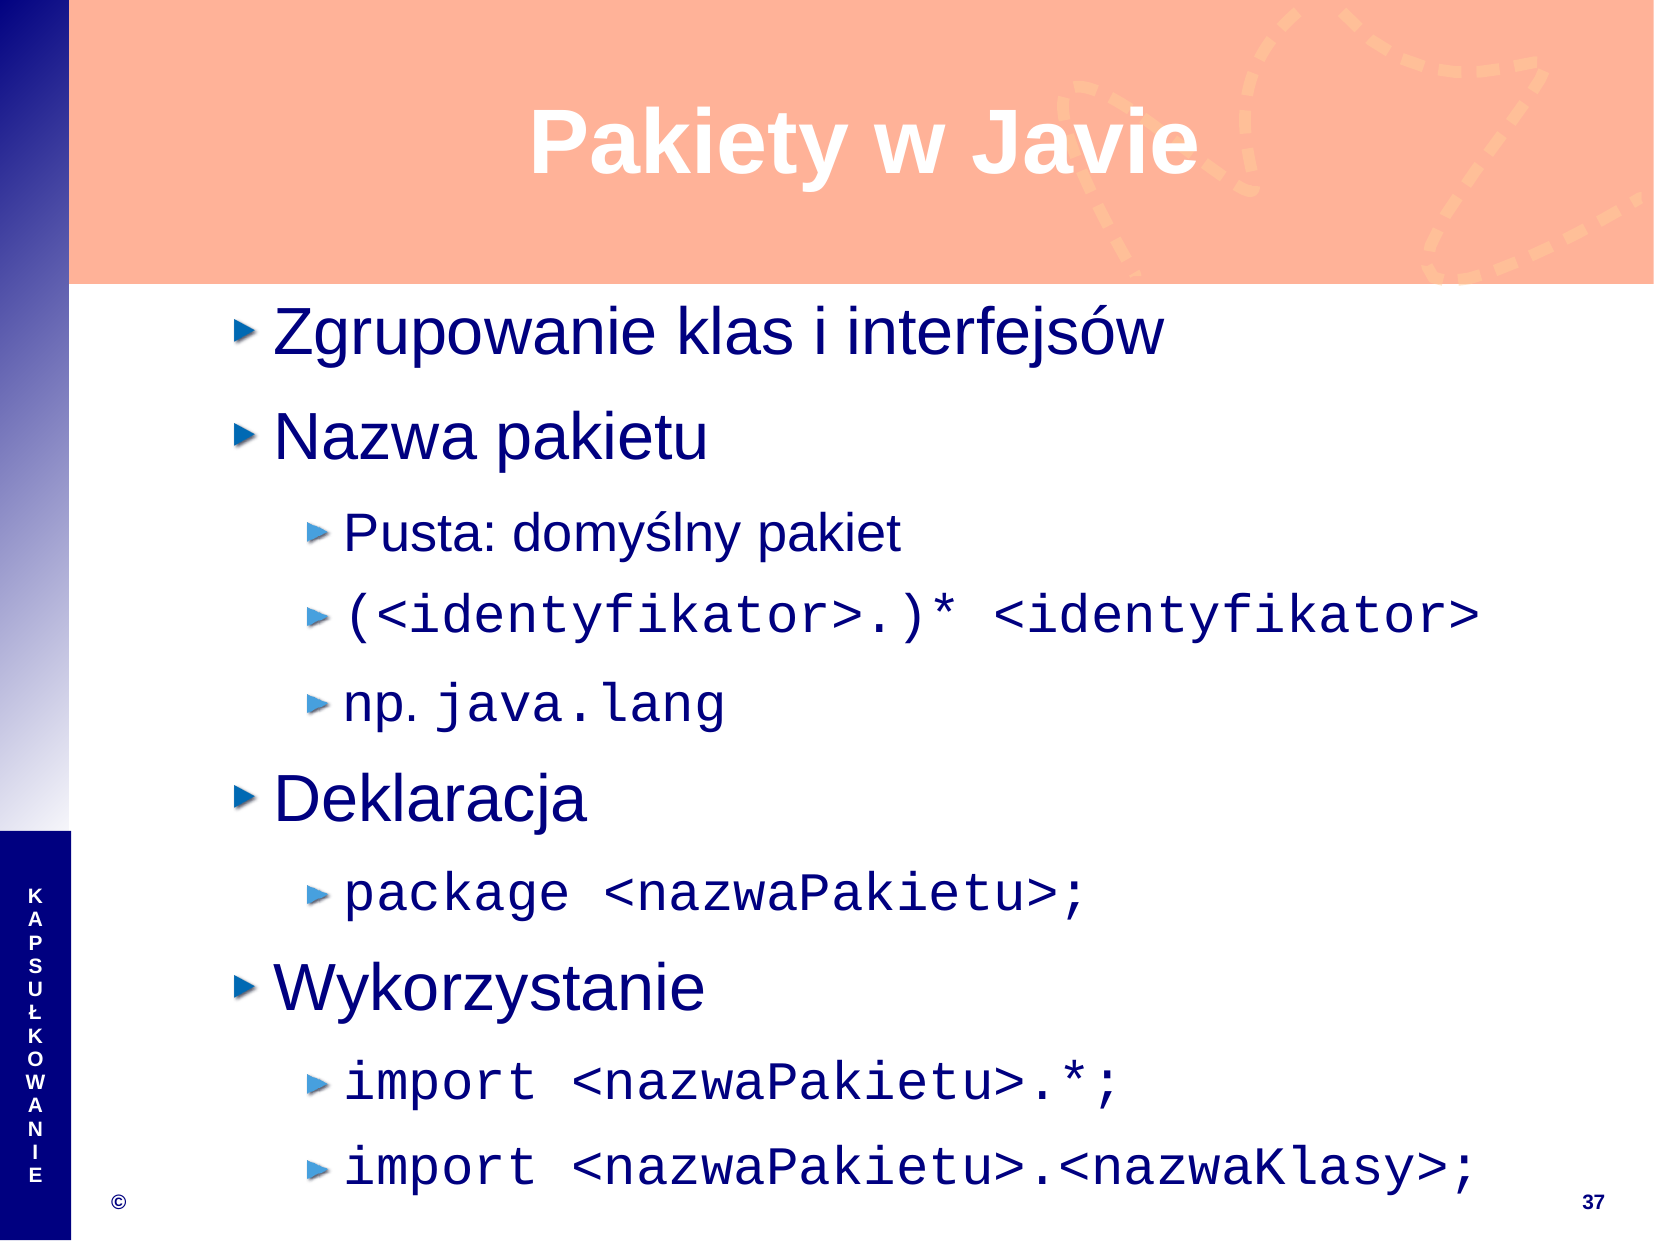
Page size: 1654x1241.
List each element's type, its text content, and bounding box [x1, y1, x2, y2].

title Pakiety w Javie [113, 37, 1617, 246]
text_box K A P S U Ł K O W A N I E [0, 830, 71, 1241]
list Zgrupowanie klas i interfejsów Nazwa pakietu Pusta: domyślny pakiet (<identyfikator>.)* <identyfikator> np. java.lang Deklaracja package <nazwaPakietu>; Wykorzystanie import <nazwaPakietu>.*; import <nazwaPakietu>.<nazwaKlasy>; [202, 294, 1593, 1202]
